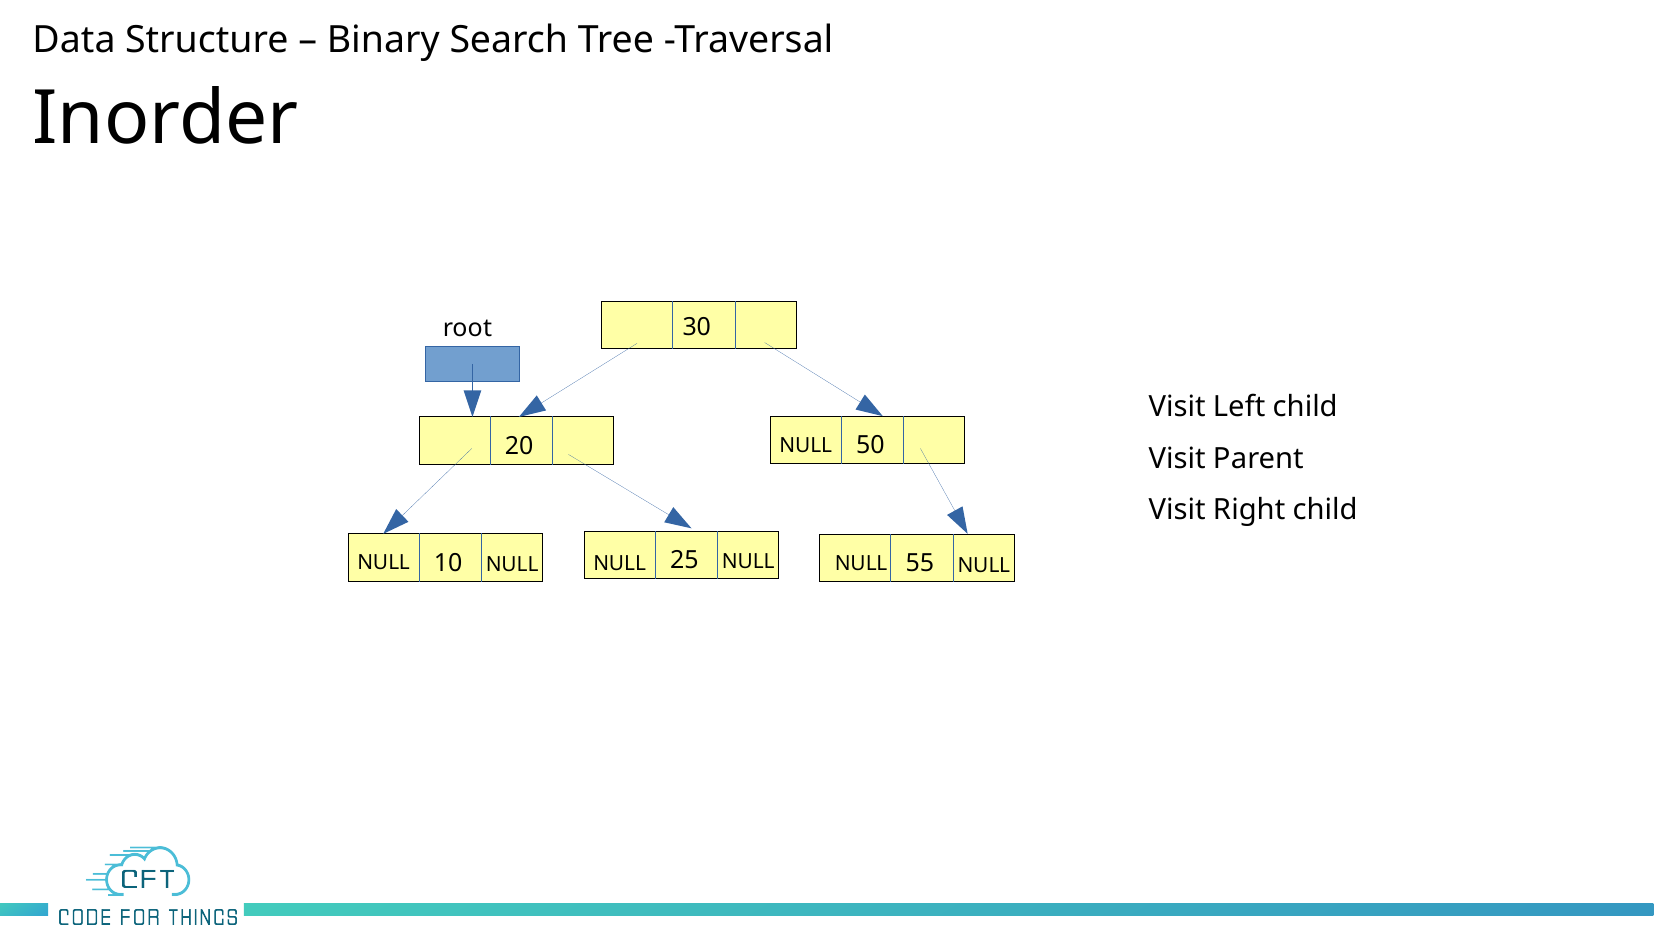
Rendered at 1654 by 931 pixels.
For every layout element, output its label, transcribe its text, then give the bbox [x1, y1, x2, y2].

text_box 30 [667, 301, 730, 346]
text_box NULL [942, 542, 1027, 582]
text_box [553, 416, 614, 465]
text_box [770, 416, 841, 422]
text_box 10 [419, 536, 481, 582]
text_box [673, 301, 735, 349]
text_box root [428, 302, 508, 347]
text_box 50 [841, 419, 904, 464]
text_box Visit Left child Visit Parent Visit Right child [1133, 377, 1501, 520]
text_box NULL [471, 541, 555, 581]
text_box [954, 534, 1015, 542]
text_box 55 [890, 537, 953, 582]
text_box NULL [707, 539, 791, 579]
text_box NULL [764, 422, 849, 462]
text_box NULL [342, 539, 426, 579]
text_box [348, 533, 419, 539]
text_box [718, 531, 779, 539]
picture [59, 846, 237, 925]
text_box [584, 531, 655, 540]
text_box NULL [820, 540, 904, 580]
text_box [904, 416, 965, 464]
text_box [491, 416, 552, 420]
title Data Structure – Binary Search Tree -Traversal Inorder [32, 12, 1184, 166]
text_box 20 [490, 420, 552, 465]
text_box [736, 301, 797, 349]
text_box [819, 534, 890, 582]
text_box [482, 533, 543, 541]
text_box [419, 416, 490, 465]
text_box 25 [655, 534, 718, 579]
text_box [425, 346, 520, 382]
text_box [601, 301, 672, 349]
text_box NULL [578, 540, 663, 580]
